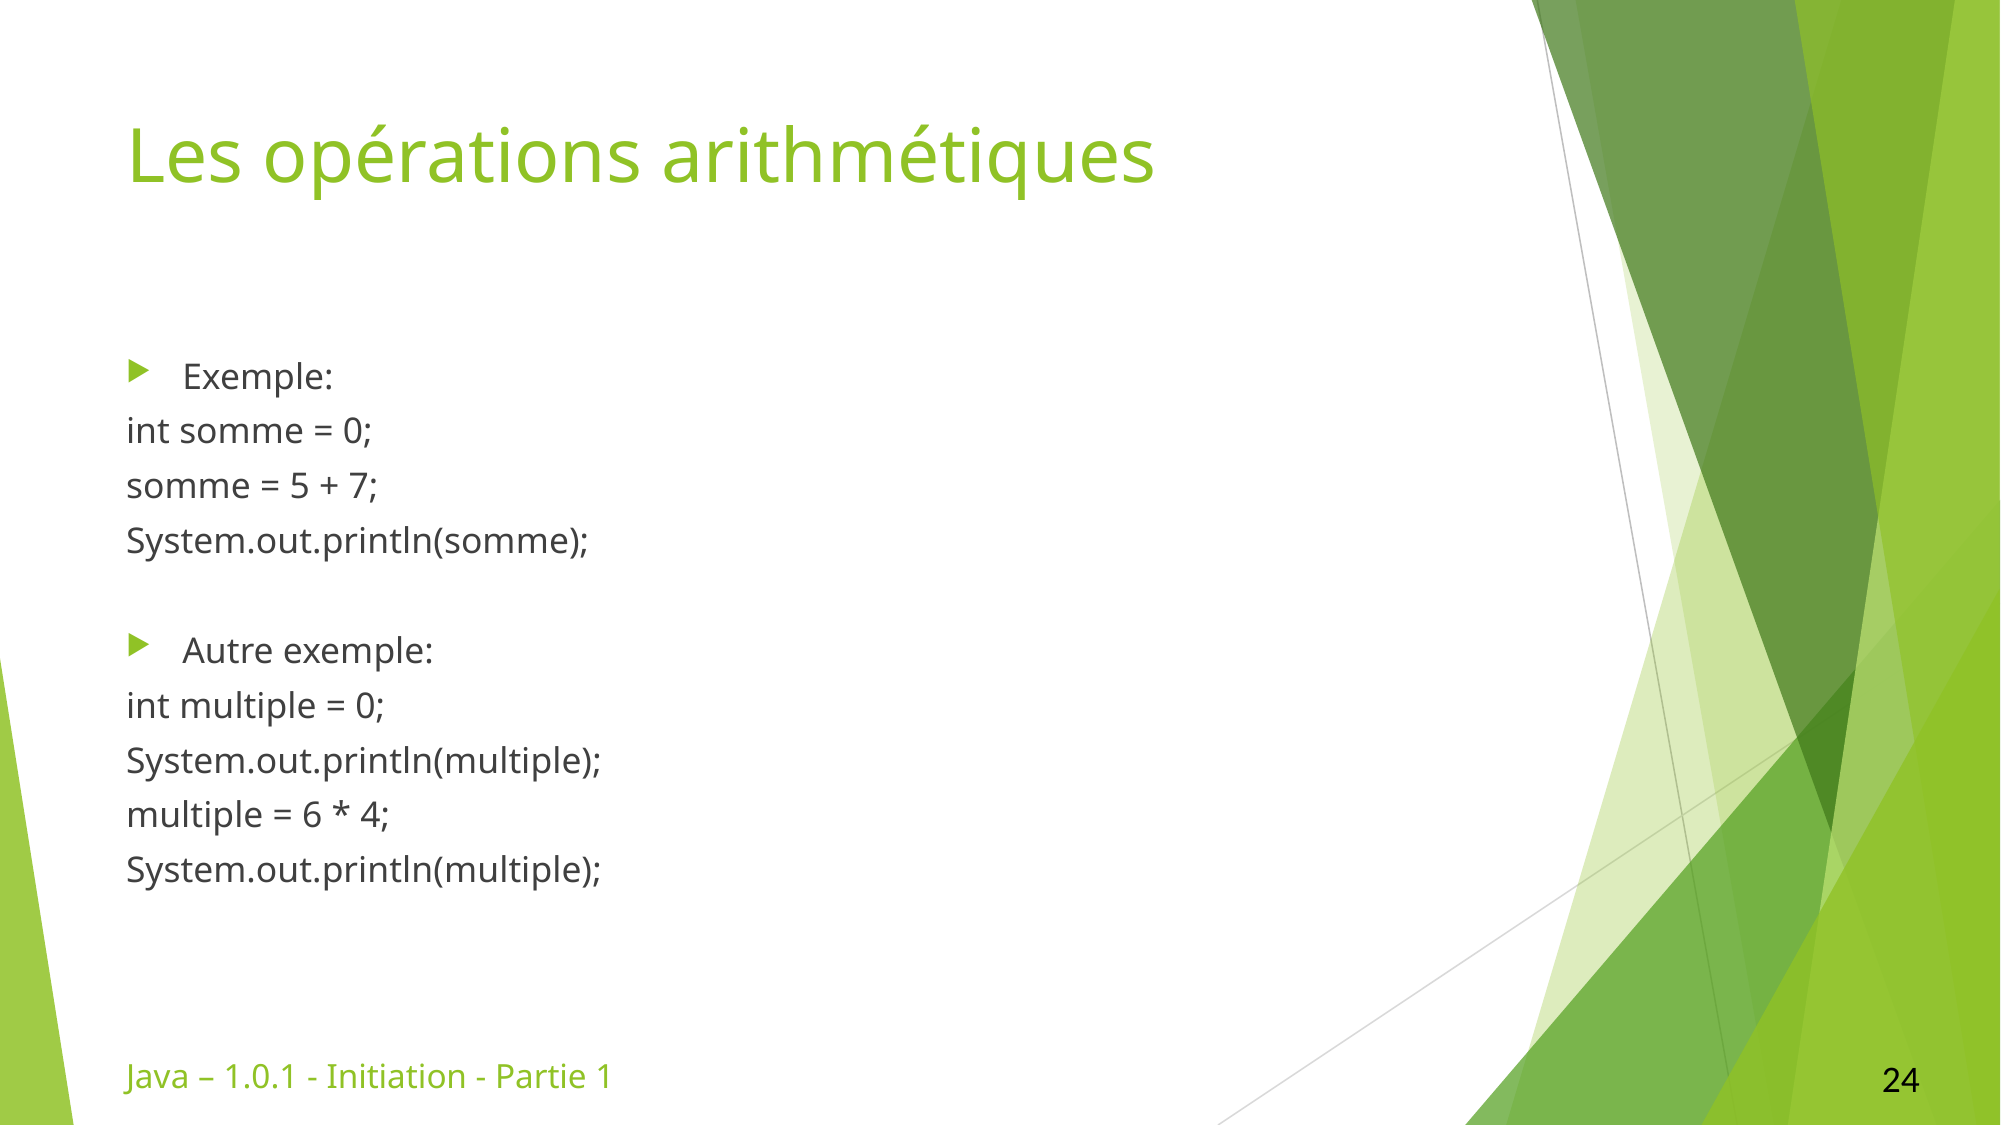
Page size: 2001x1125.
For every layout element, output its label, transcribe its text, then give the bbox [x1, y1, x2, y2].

title Les opérations arithmétiques [111, 99, 1522, 317]
list Exemple: int somme = 0; somme = 5 + 7; System.out.println(somme); Autre exemple: int multiple = 0; System.out.println(multiple); multiple = 6 * 4; System.out.println(multiple); [111, 354, 1522, 992]
text_box Java – 1.0.1 - Initiation - Partie 1 [111, 1047, 1094, 1109]
text_box [1866, 1047, 1979, 1108]
